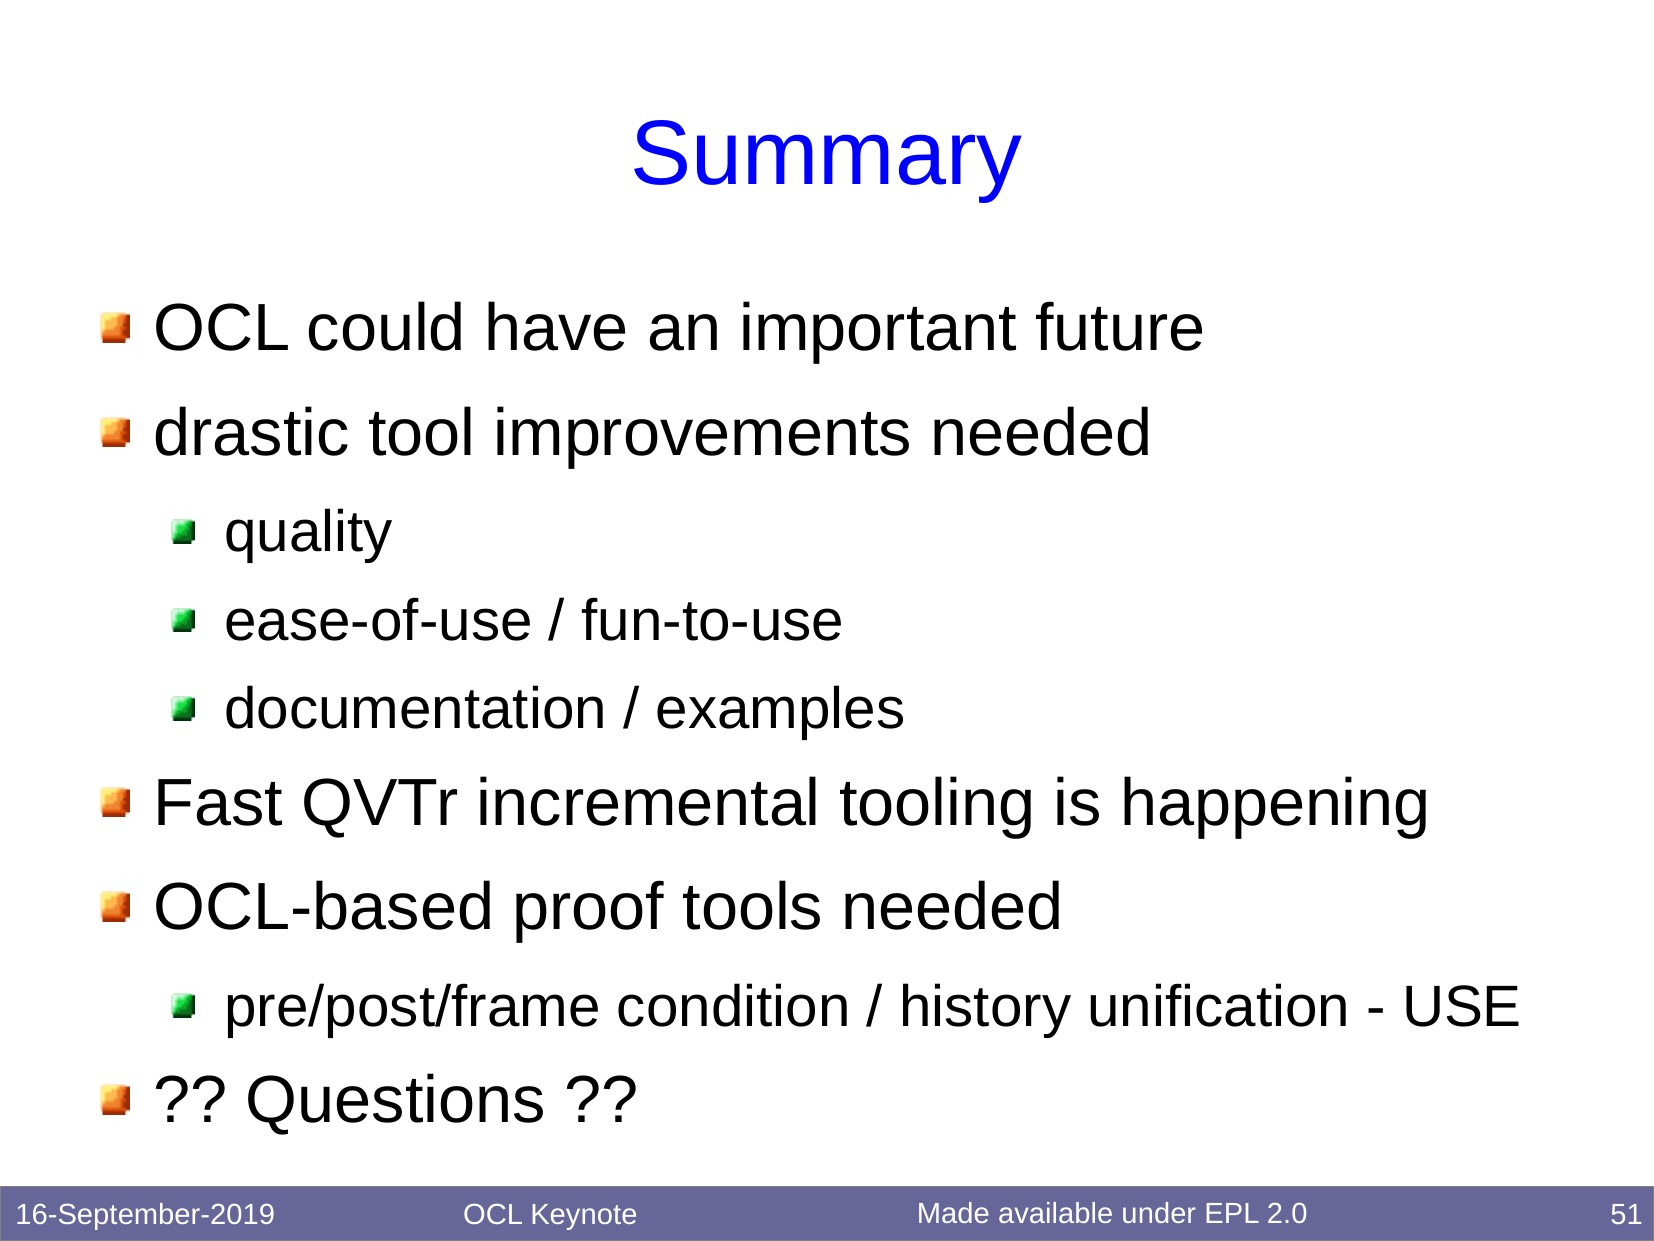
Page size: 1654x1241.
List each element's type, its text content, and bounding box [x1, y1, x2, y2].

list OCL could have an important future drastic tool improvements needed quality ease-of-use / fun-to-use documentation / examples Fast QVTr incremental tooling is happening OCL-based proof tools needed pre/post/frame condition / history unification - USE ?? Questions ?? [82, 290, 1571, 1137]
title Summary [82, 49, 1571, 257]
